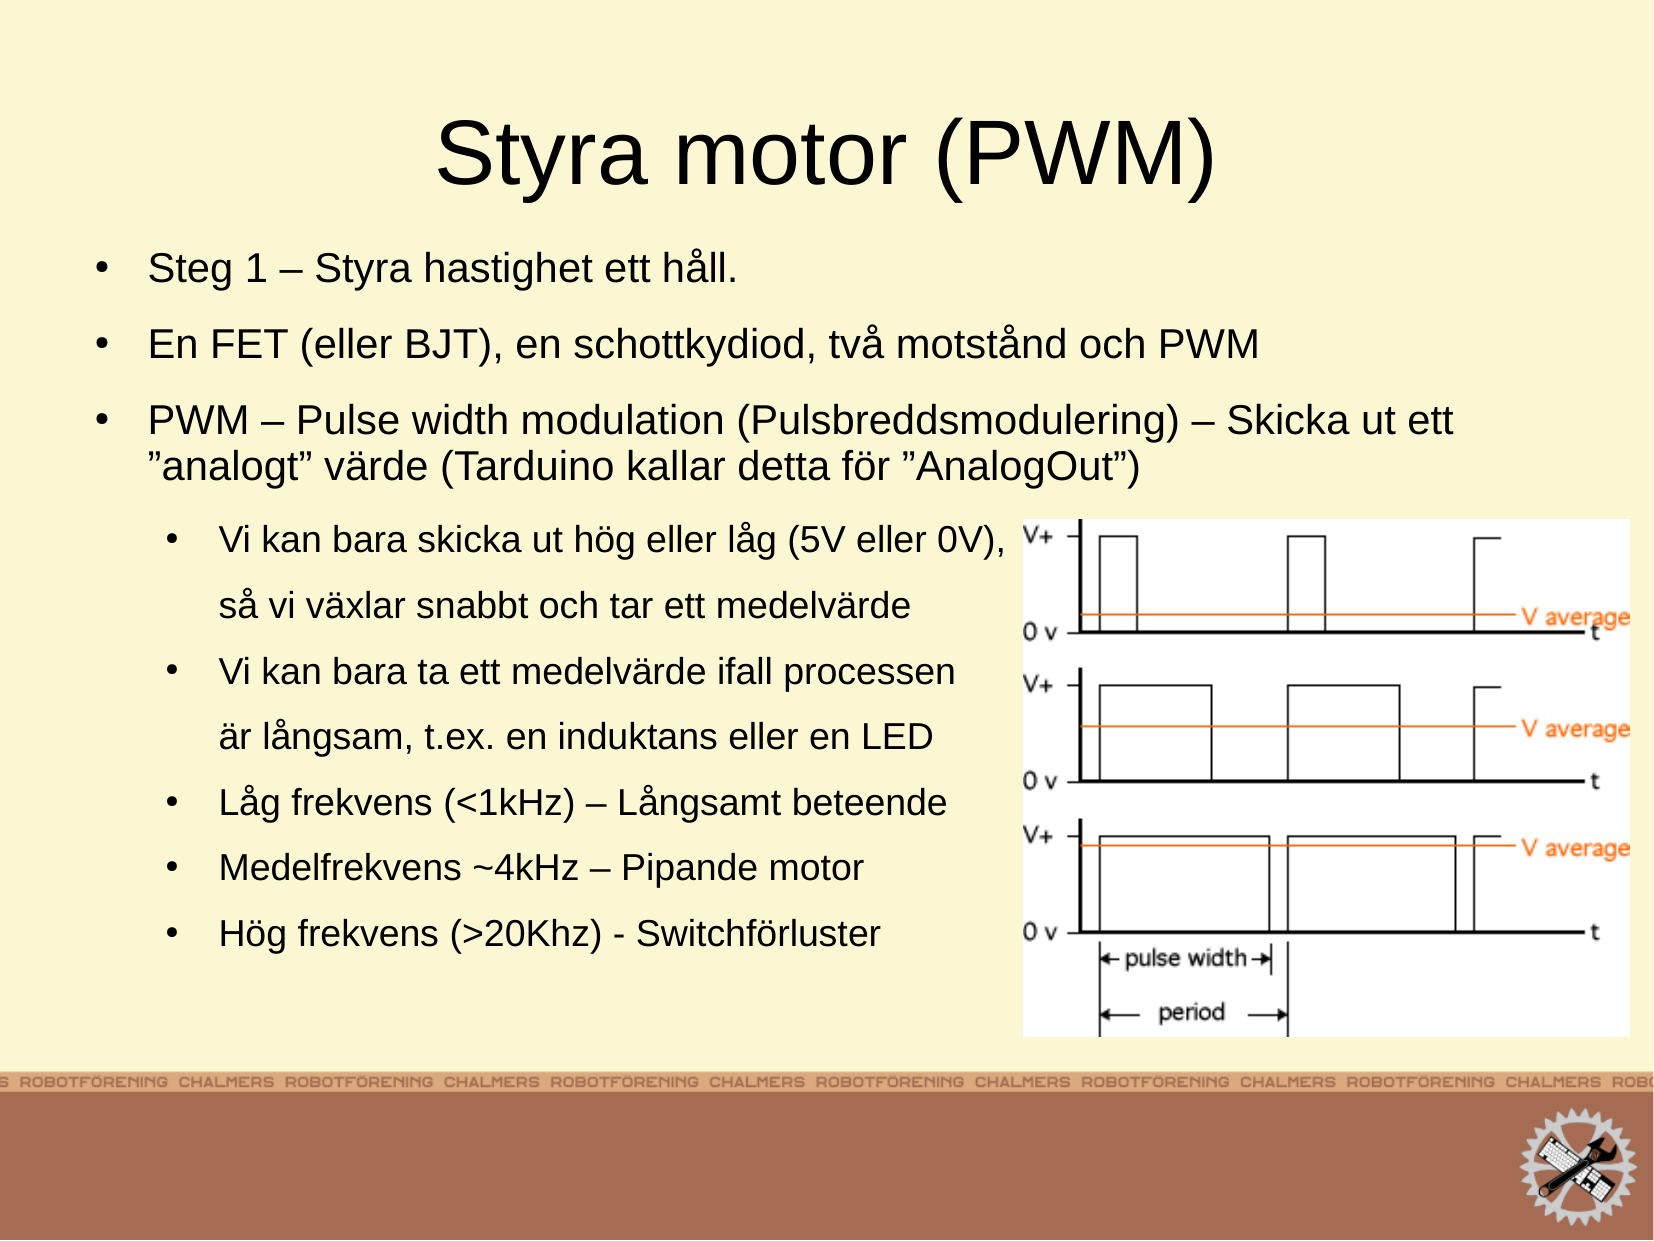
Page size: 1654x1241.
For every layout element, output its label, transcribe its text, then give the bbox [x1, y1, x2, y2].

picture [0, 0, 1654, 1240]
title Styra motor (PWM) [82, 49, 1571, 257]
list Steg 1 – Styra hastighet ett håll. En FET (eller BJT), en schottkydiod, två motstånd och PWM PWM – Pulse width modulation (Pulsbreddsmodulering) – Skicka ut ett ”analogt” värde (Tarduino kallar detta för ”AnalogOut”) Vi kan bara skicka ut hög eller låg (5V eller 0V), så vi växlar snabbt och tar ett medelvärde Vi kan bara ta ett medelvärde ifall processen är långsam, t.ex. en induktans eller en LED Låg frekvens (<1kHz) – Långsamt beteende Medelfrekvens ~4kHz – Pipande motor Hög frekvens (>20Khz) - Switchförluster [76, 244, 1565, 1063]
